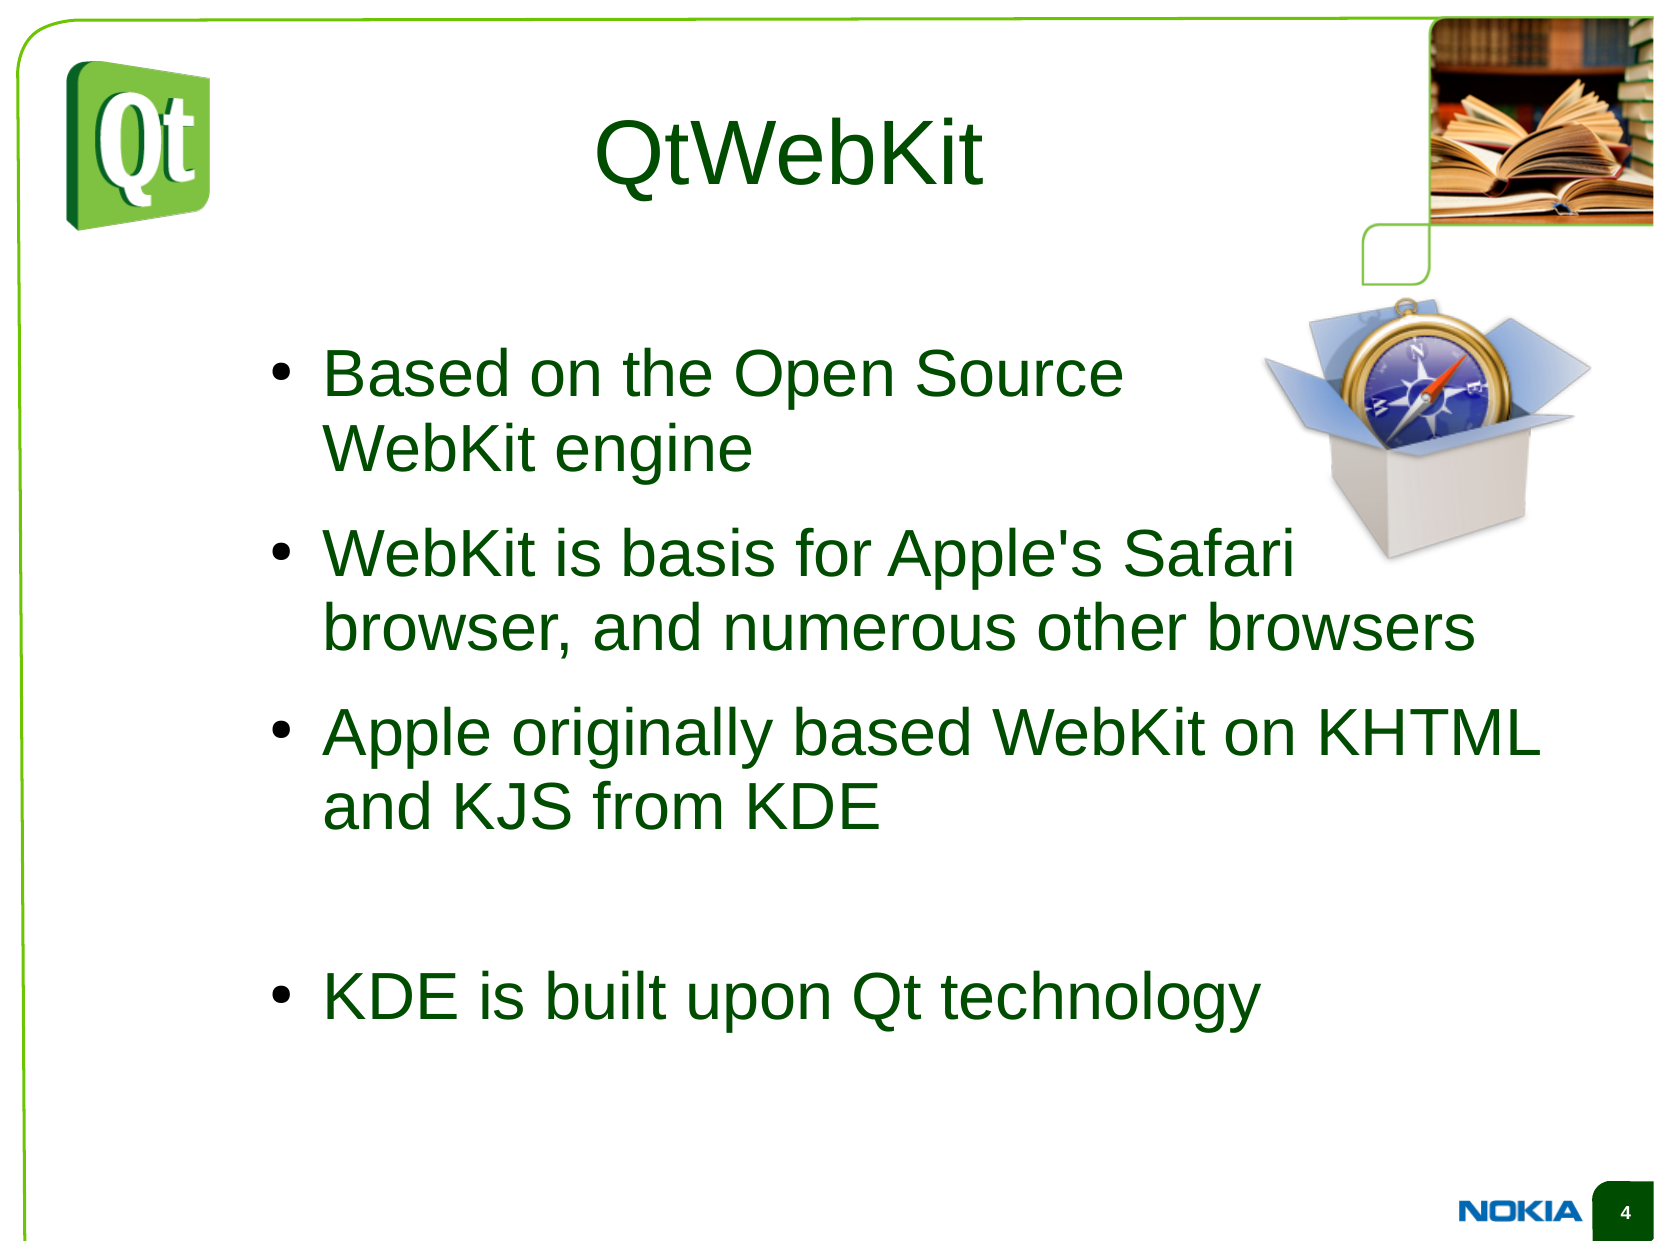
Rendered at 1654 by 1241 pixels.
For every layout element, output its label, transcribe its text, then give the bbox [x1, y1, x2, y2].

picture [1258, 5, 1654, 568]
picture [66, 61, 210, 231]
title QtWebKit [251, 56, 1327, 250]
list Based on the Open Source WebKit engine WebKit is basis for Apple's Safari browser, and numerous other browsers Apple originally based WebKit on KHTML and KJS from KDE KDE is built upon Qt technology [251, 336, 1565, 1085]
picture [1459, 1200, 1583, 1222]
